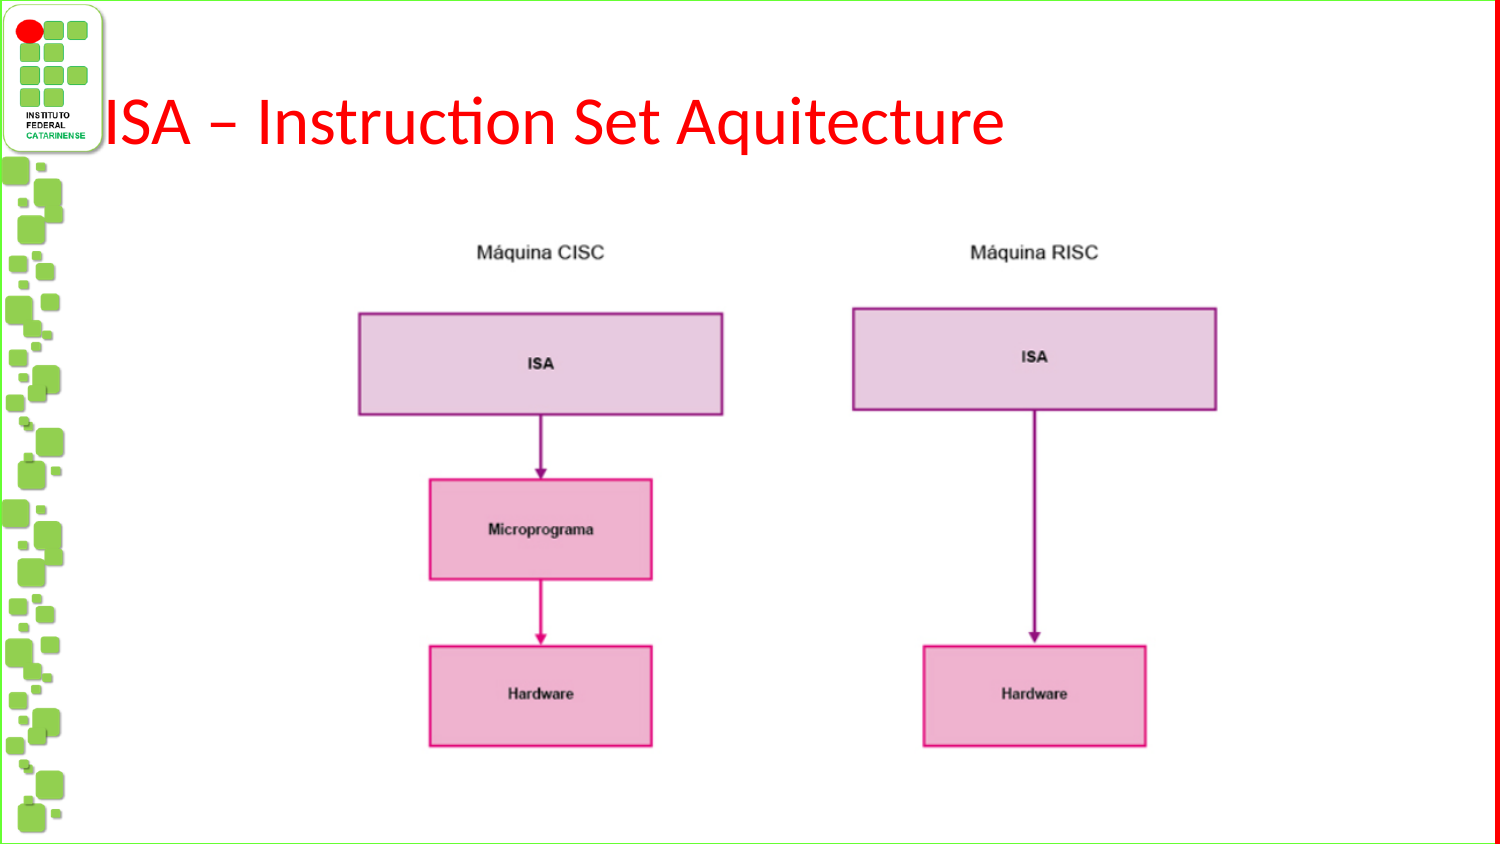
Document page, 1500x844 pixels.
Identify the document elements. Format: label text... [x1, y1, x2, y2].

picture [0, 0, 1500, 844]
title ISA – Instruction Set Aquitecture [103, 44, 1397, 208]
